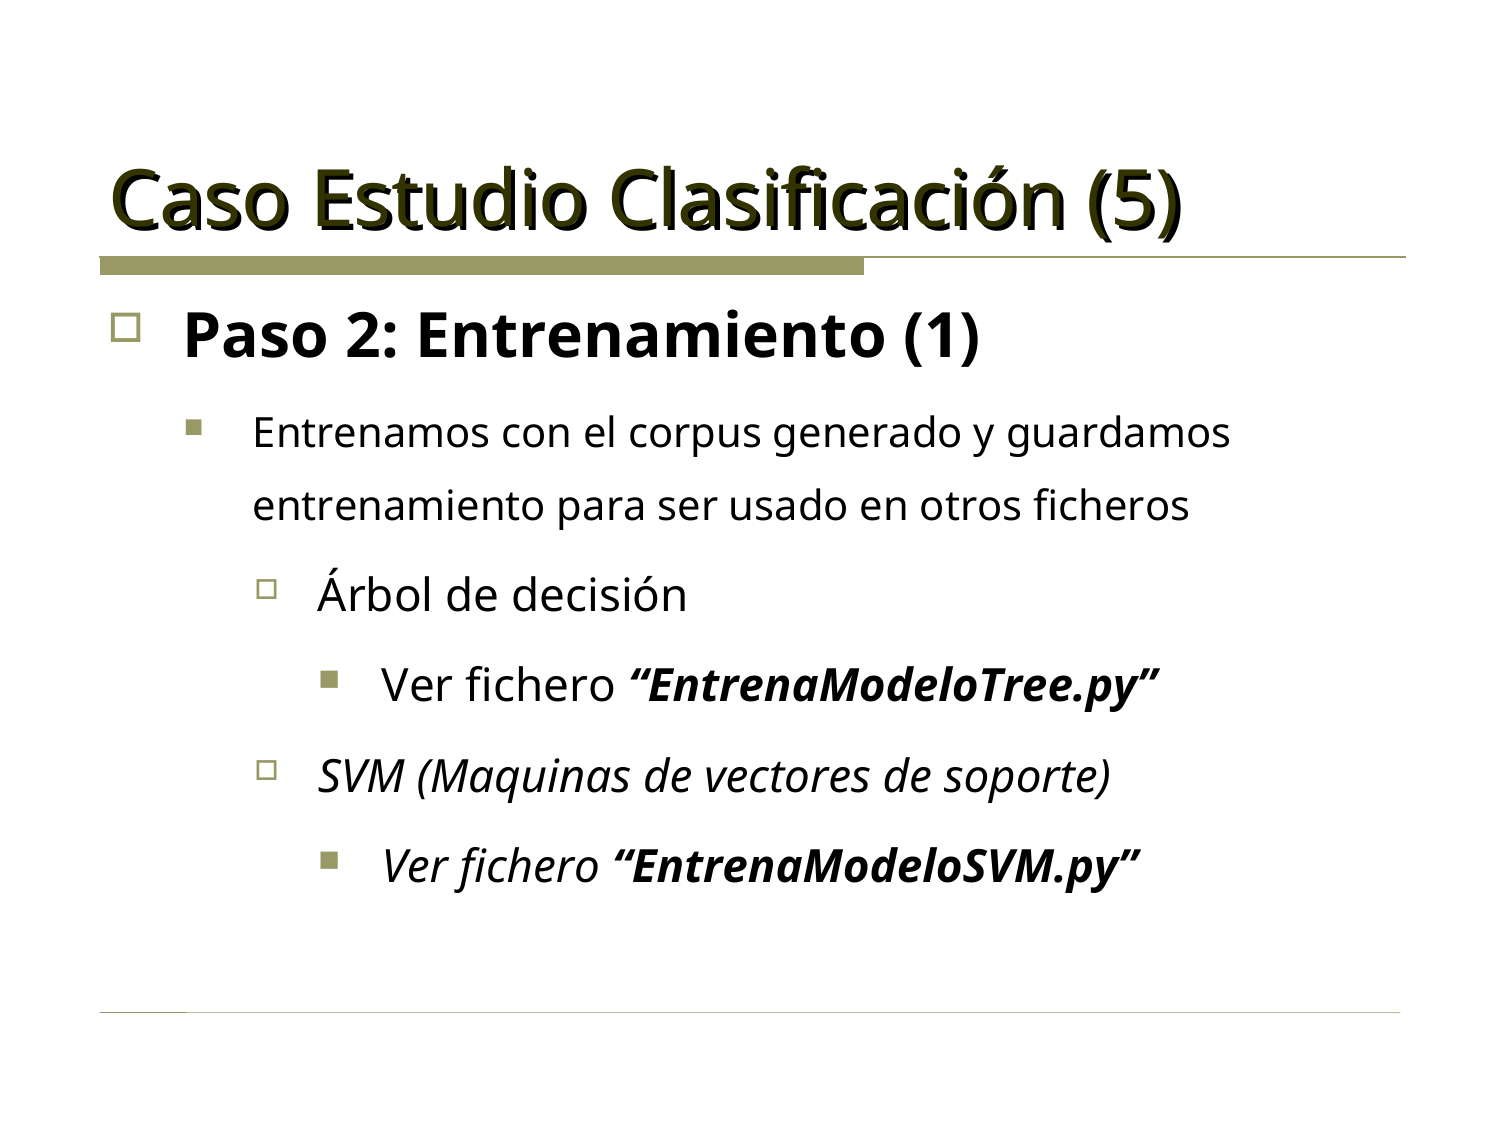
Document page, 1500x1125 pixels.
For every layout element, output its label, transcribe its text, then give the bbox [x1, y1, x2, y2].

title Caso Estudio Clasificación (5) [94, 50, 1407, 250]
list Paso 2: Entrenamiento (1) Entrenamos con el corpus generado y guardamos entrenamiento para ser usado en otros ficheros Árbol de decisión Ver fichero “EntrenaModeloTree.py” SVM (Maquinas de vectores de soporte) Ver fichero “EntrenaModeloSVM.py” [92, 287, 1353, 1013]
